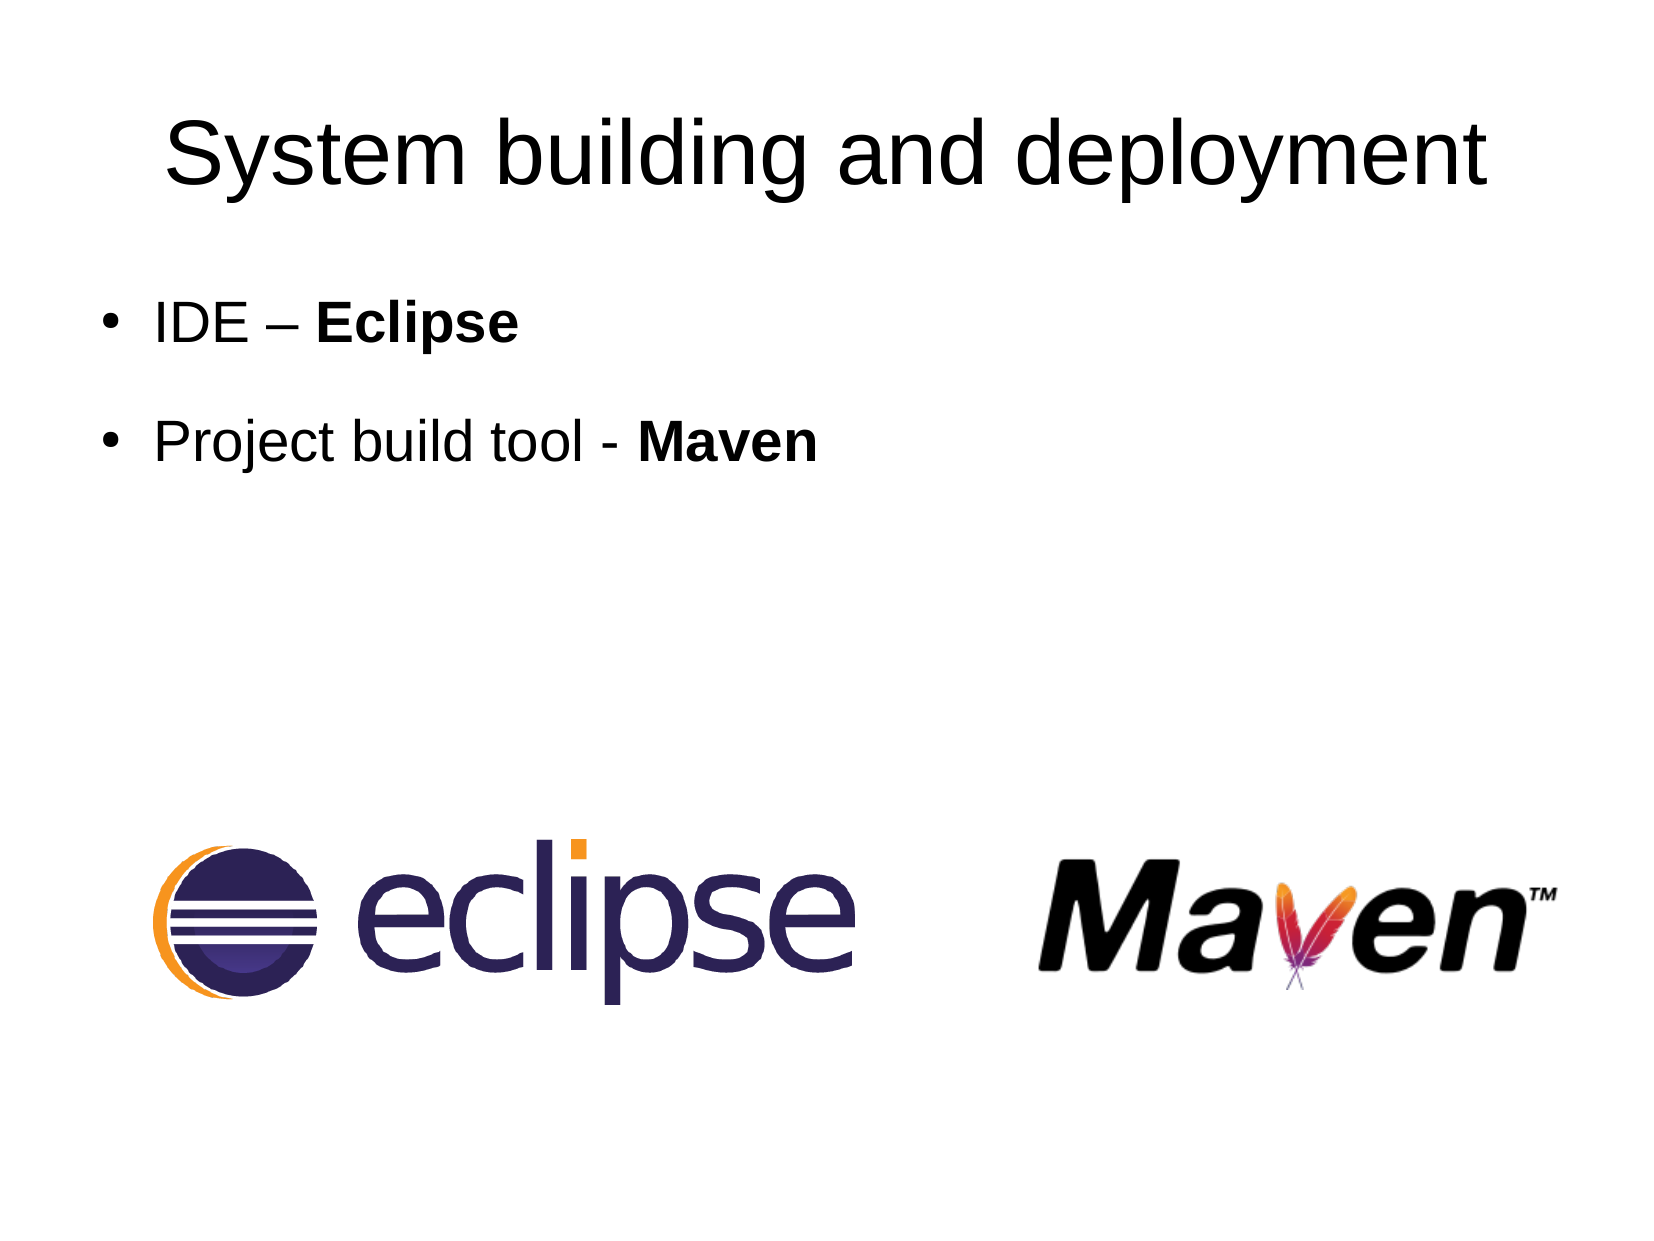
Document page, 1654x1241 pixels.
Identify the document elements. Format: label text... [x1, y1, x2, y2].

list IDE – Eclipse Project build tool - Maven [82, 290, 1571, 1010]
picture [1028, 855, 1561, 991]
picture [153, 839, 856, 1005]
title System building and deployment [82, 49, 1571, 257]
